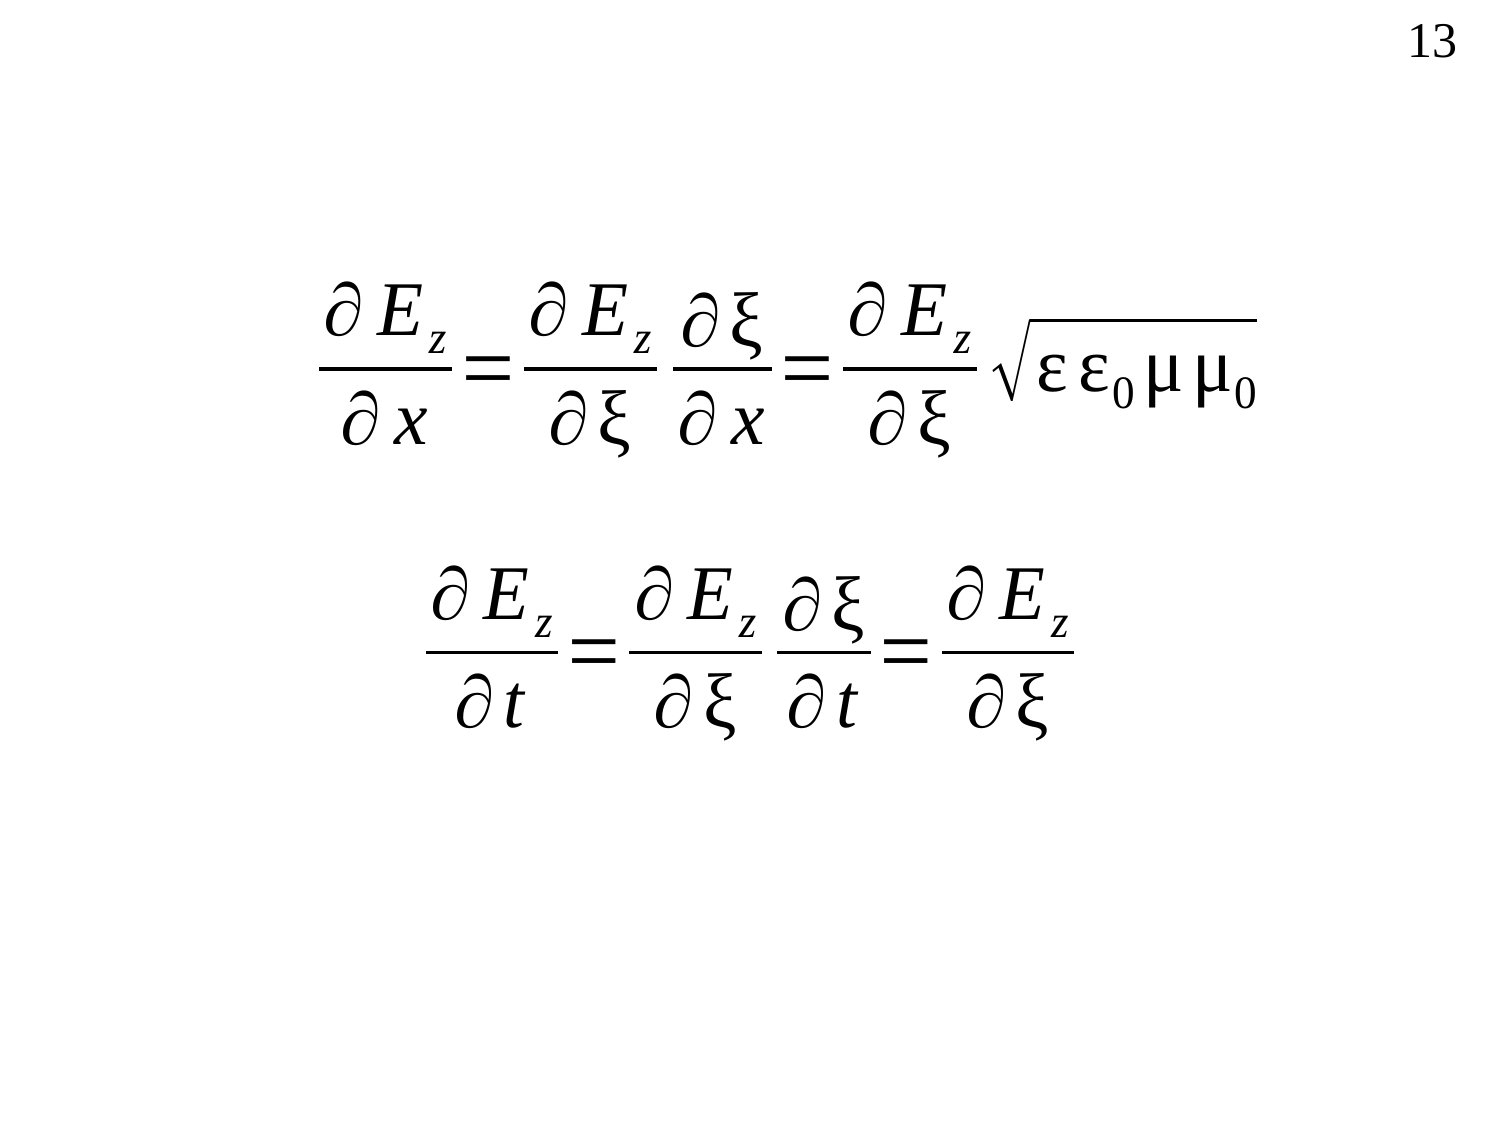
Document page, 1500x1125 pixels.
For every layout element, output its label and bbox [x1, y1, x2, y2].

chart [283, 266, 1290, 461]
chart [390, 549, 1110, 745]
